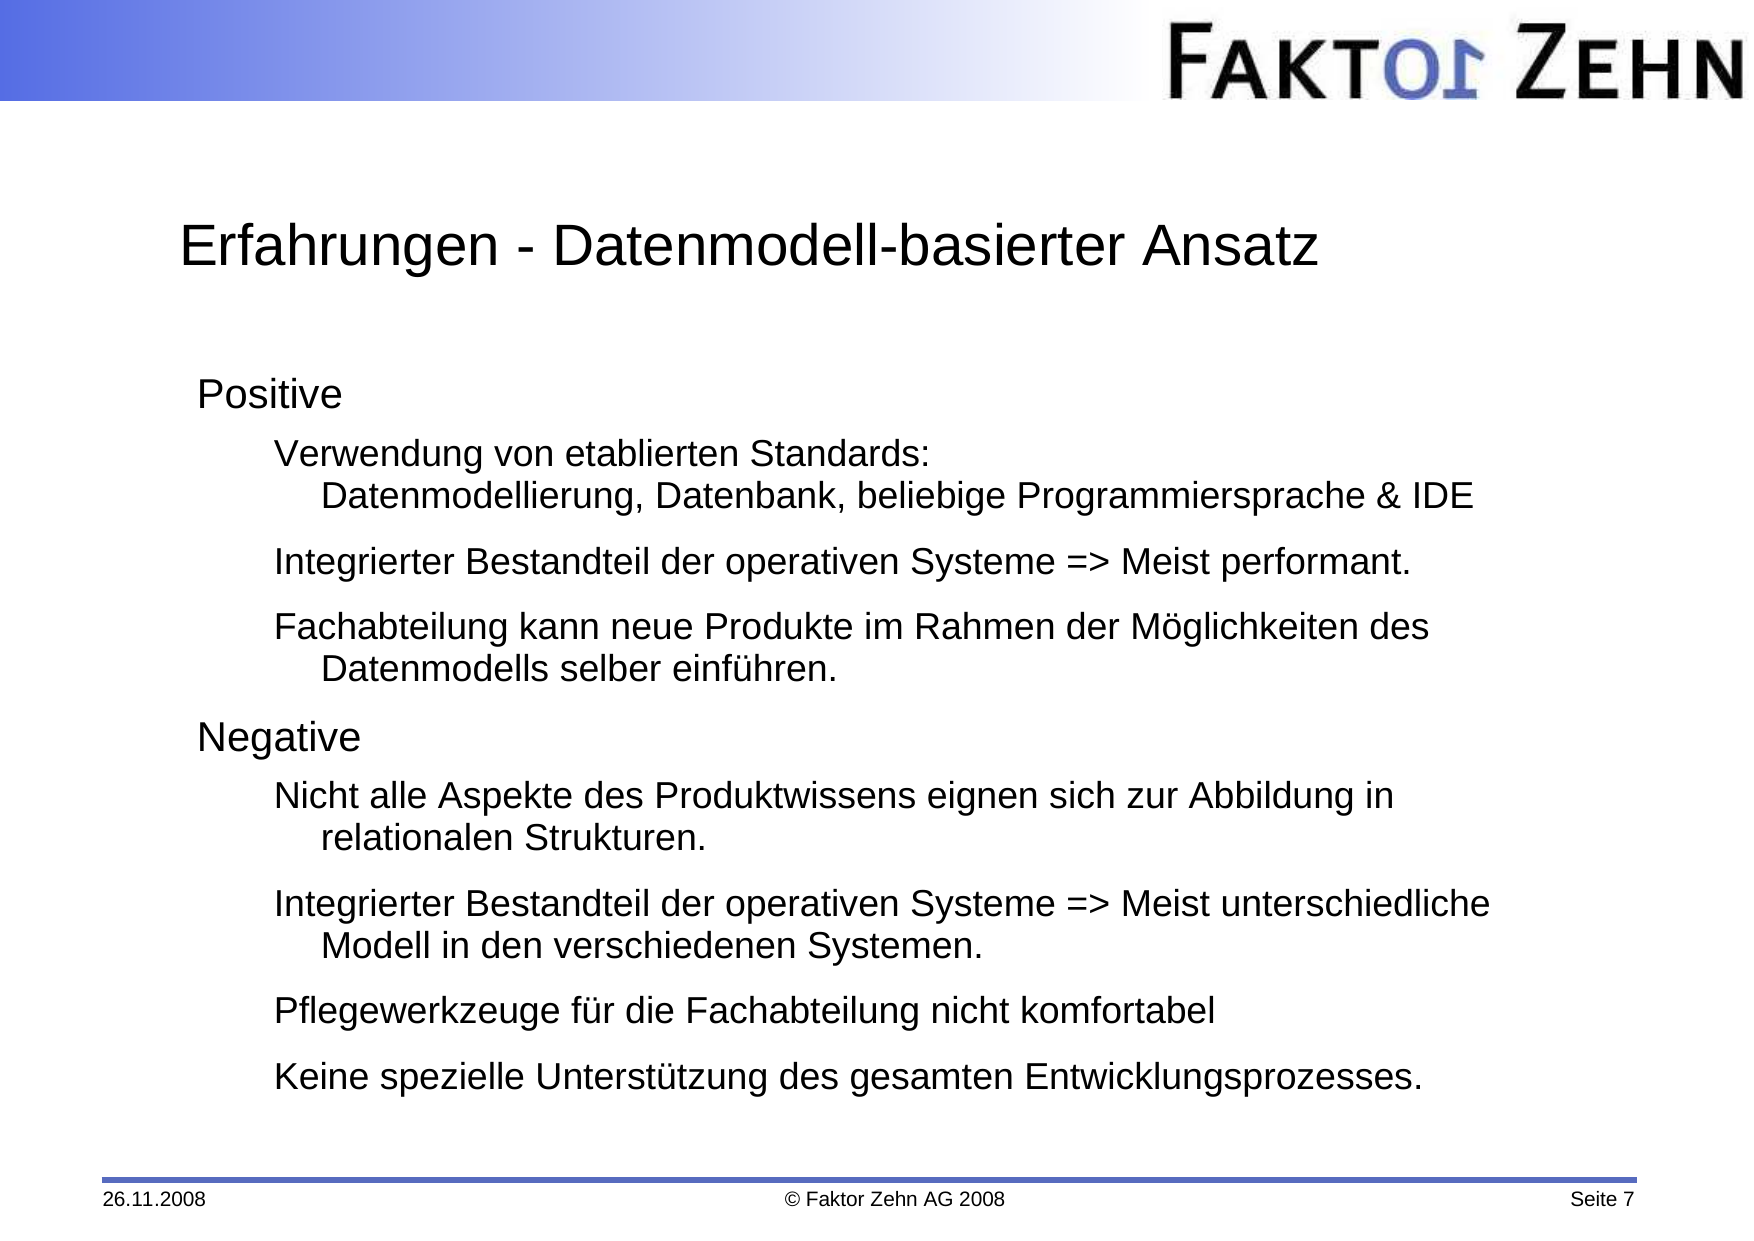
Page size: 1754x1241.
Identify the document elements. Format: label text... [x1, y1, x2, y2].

picture [1162, 7, 1752, 100]
title Erfahrungen - Datenmodell-basierter Ansatz [179, 142, 1576, 349]
list Positive Verwendung von etablierten Standards: Datenmodellierung, Datenbank, beliebige Programmiersprache & IDE Integrierter Bestandteil der operativen Systeme => Meist performant. Fachabteilung kann neue Produkte im Rahmen der Möglichkeiten des Datenmodells selber einführen. Negative Nicht alle Aspekte des Produktwissens eignen sich zur Abbildung in relationalen Strukturen. Integrierter Bestandteil der operativen Systeme => Meist unterschiedliche Modell in den verschiedenen Systemen. Pflegewerkzeuge für die Fachabteilung nicht komfortabel Keine spezielle Unterstützung des gesamten Entwicklungsprozesses. [179, 371, 1576, 1099]
